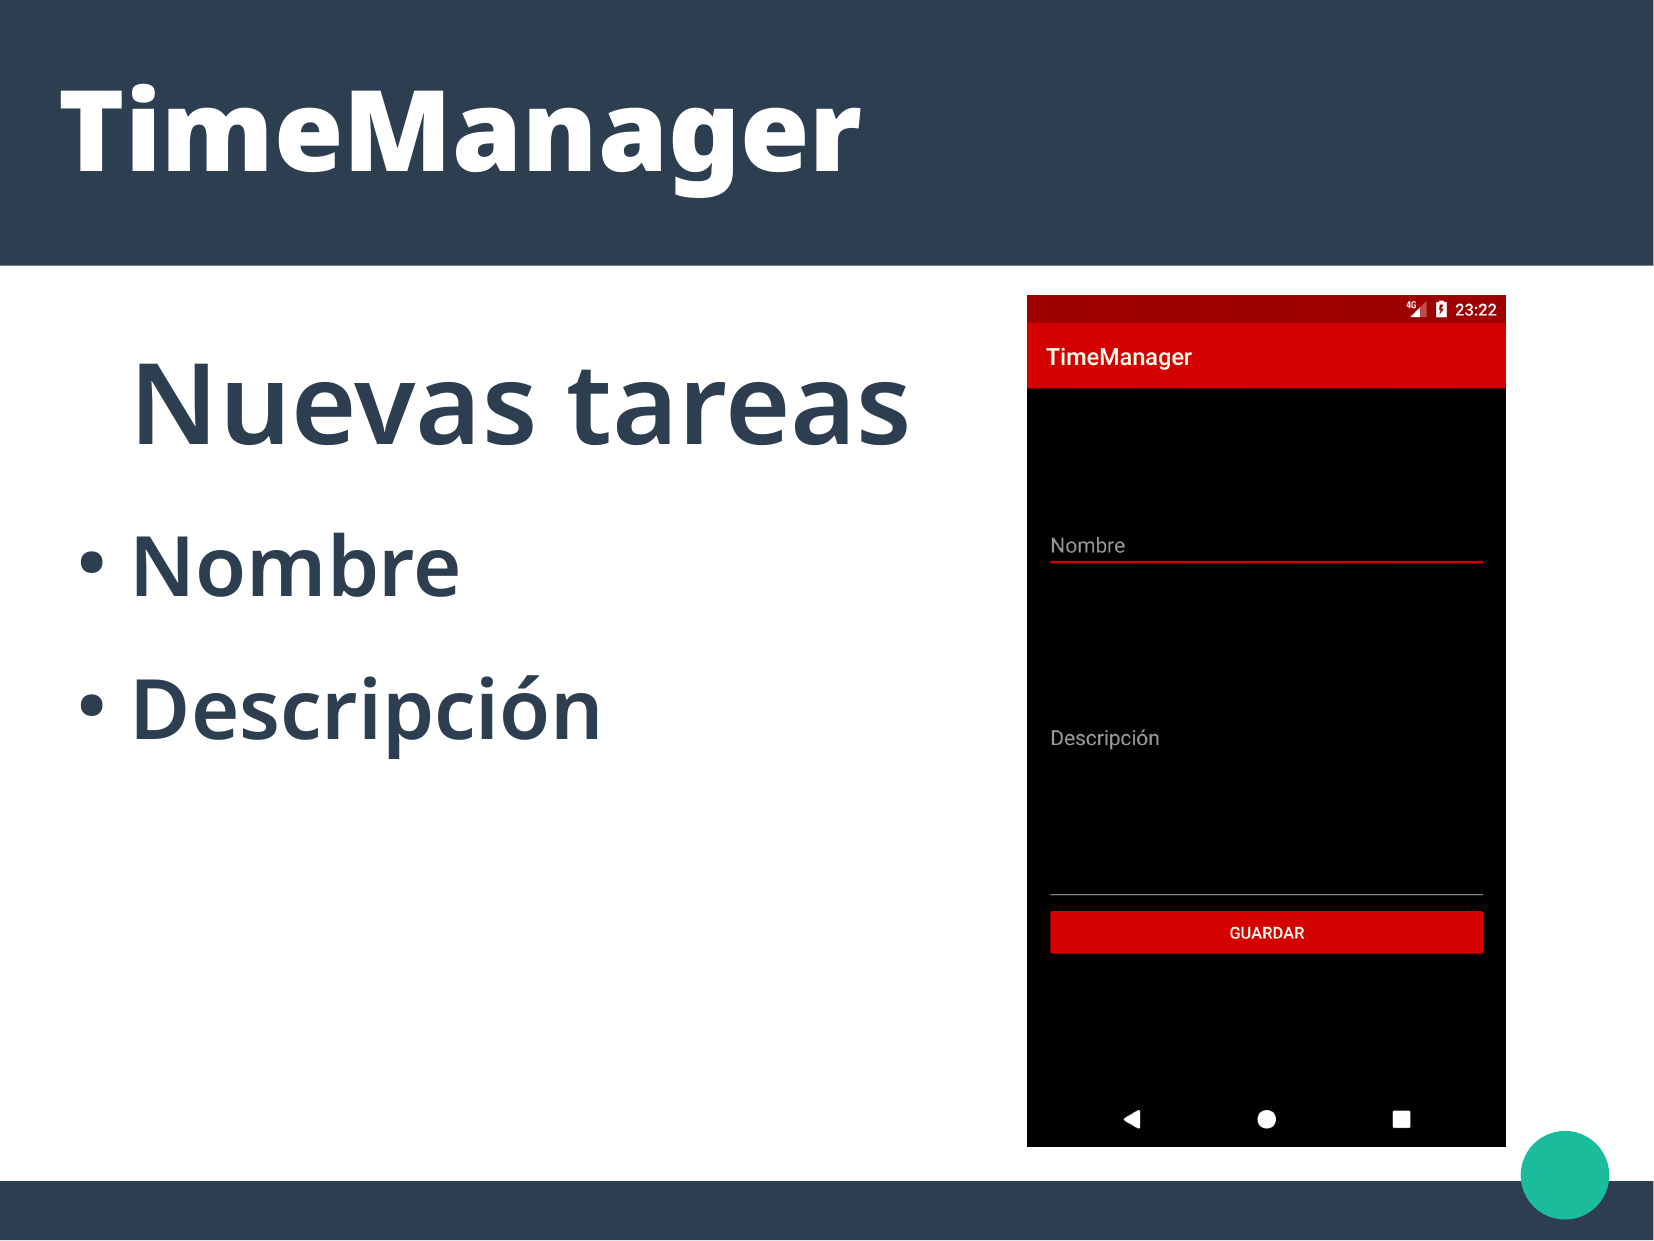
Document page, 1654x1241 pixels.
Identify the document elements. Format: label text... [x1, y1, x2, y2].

picture [1027, 295, 1506, 1147]
list Nuevas tareas Nombre Descripción [59, 324, 1595, 1152]
title TimeManager [59, 49, 1595, 207]
